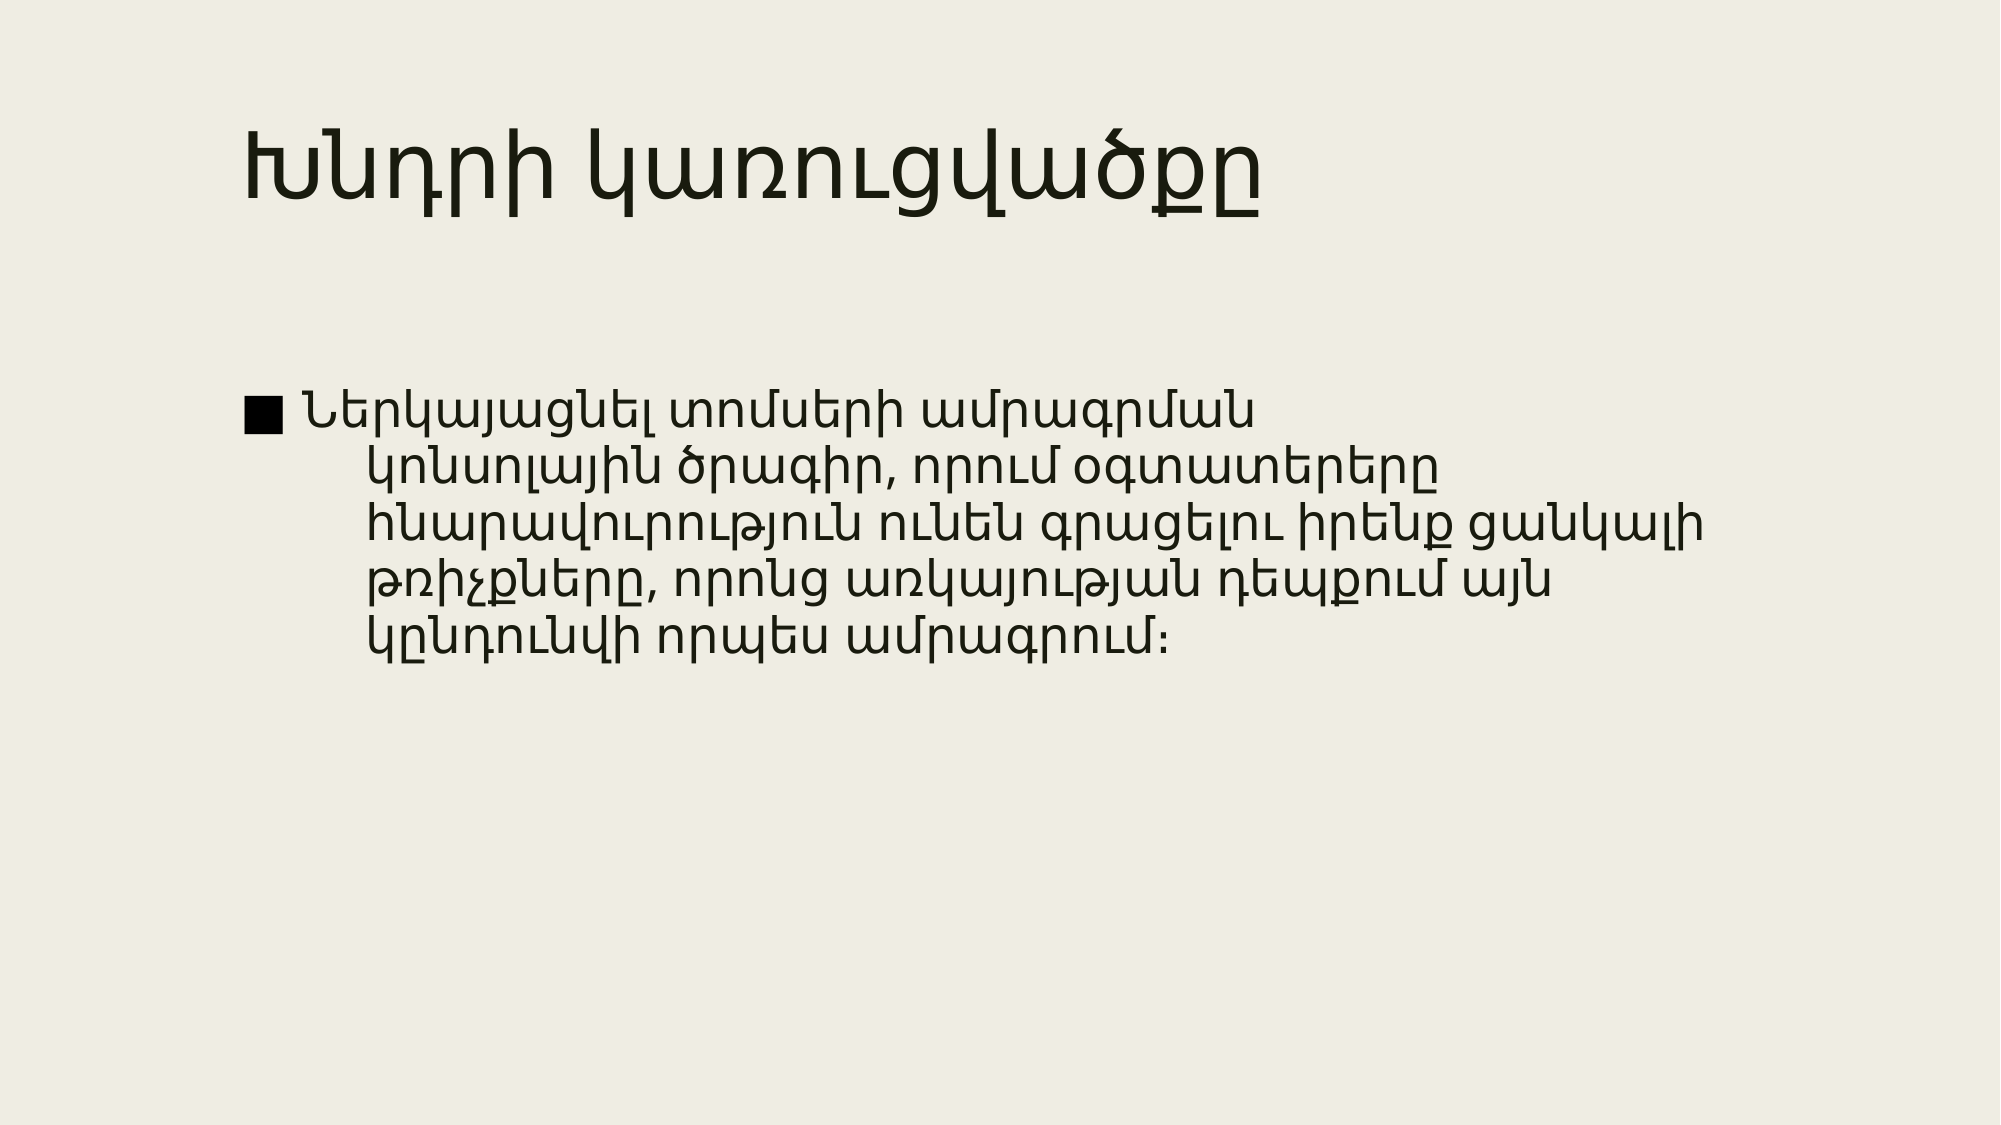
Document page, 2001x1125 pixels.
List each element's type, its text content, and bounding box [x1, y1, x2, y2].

title Խնդրի կառուցվածքը [225, 112, 1801, 357]
list Ներկայացնել տոմսերի ամրագրման կոնսոլային ծրագիր, որում օգտատերերը հնարավուրություն ունեն գրացելու իրենք ցանկալի թռիչքները, որոնց առկայության դեպքում այն կընդունվի որպես ամրագրում։ [225, 375, 1801, 963]
